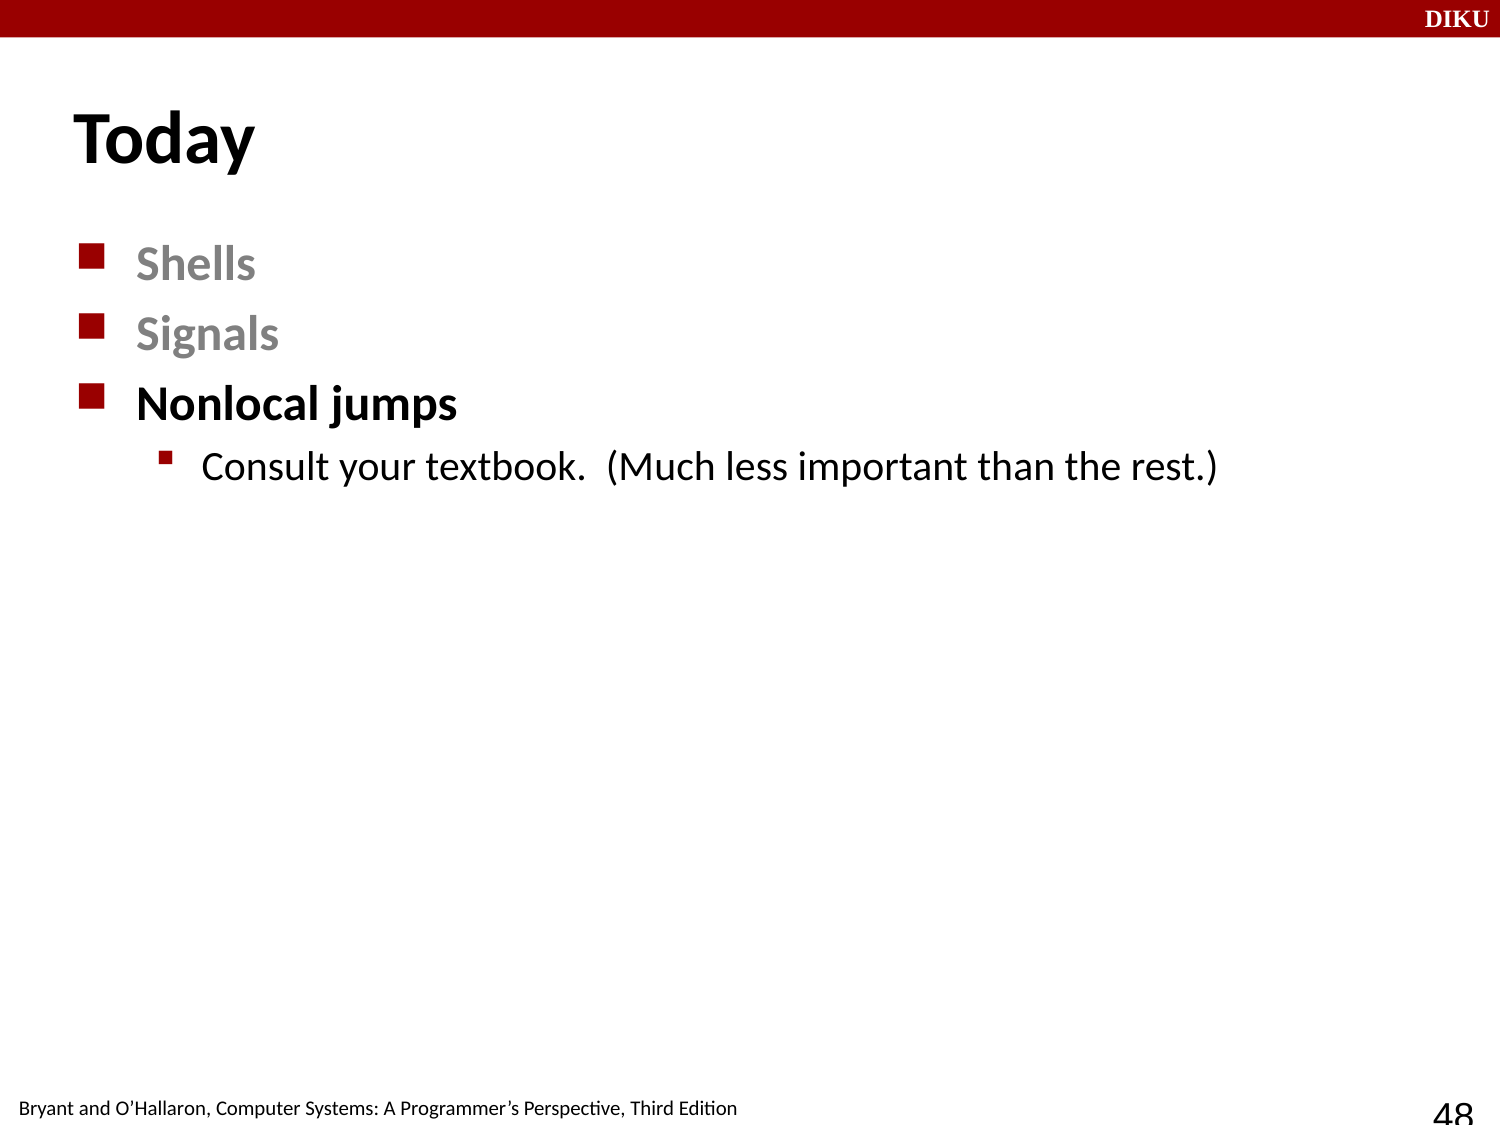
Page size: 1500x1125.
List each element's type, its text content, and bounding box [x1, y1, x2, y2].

text_box Shells Signals Nonlocal jumps Consult your textbook. (Much less important than the rest.) [65, 223, 1361, 1039]
text_box Today [58, 71, 1304, 197]
